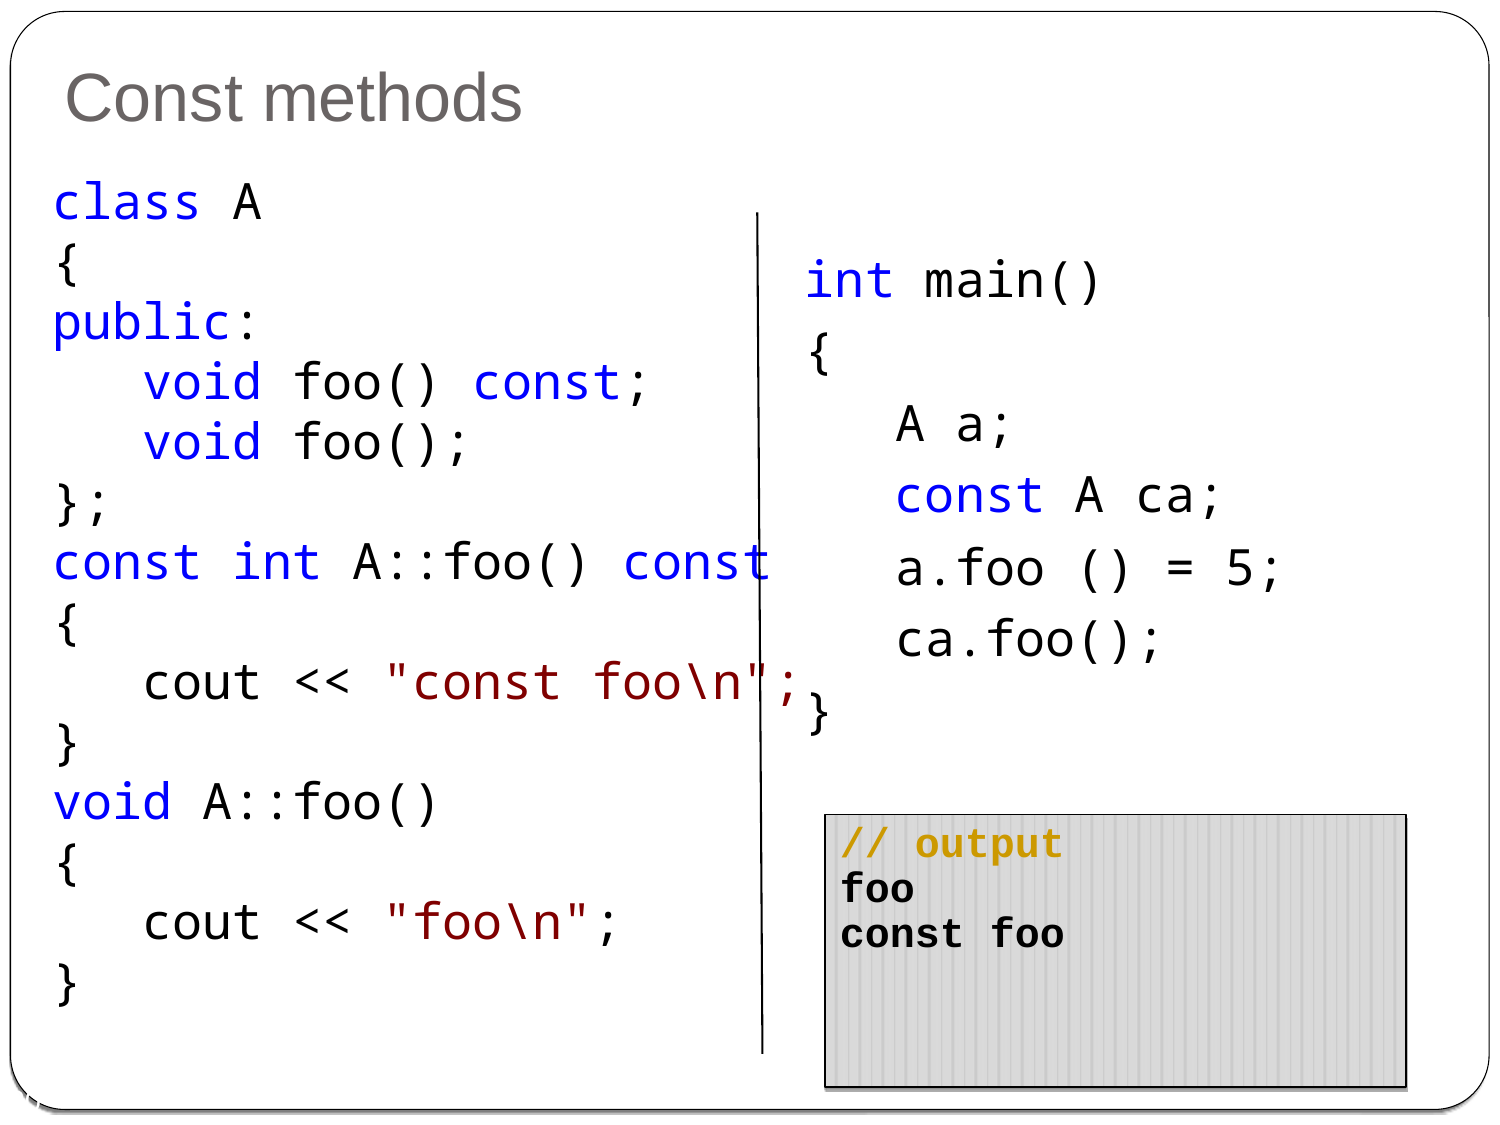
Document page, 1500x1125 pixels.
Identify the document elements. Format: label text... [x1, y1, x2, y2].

slide_number <number> [0, 1074, 50, 1125]
text_box int main() { A a; const A ca; a.foo () = 5; ca.foo(); } [774, 212, 1468, 1110]
list class A { public: void foo() const; void foo(); }; const int A::foo() const { cout << "const foo\n"; } void A::foo() { cout << "foo\n"; } [37, 162, 1463, 1088]
text_box // output foo const foo [825, 814, 1407, 1087]
title Const methods [50, 45, 1450, 150]
